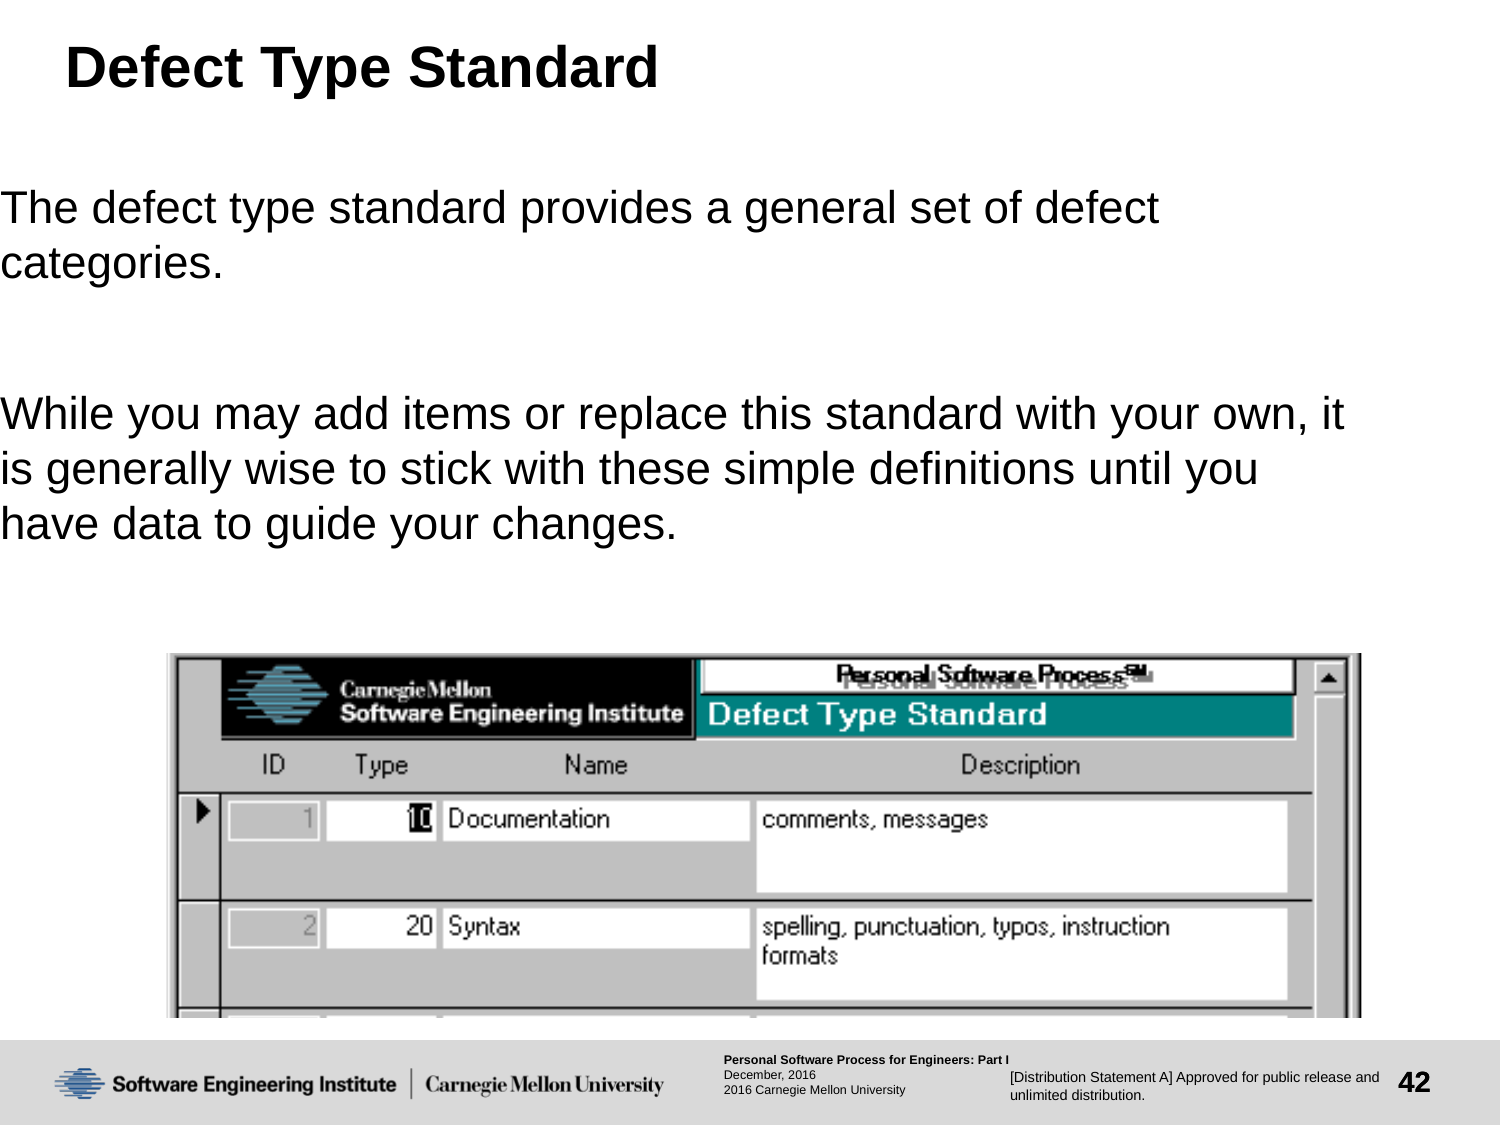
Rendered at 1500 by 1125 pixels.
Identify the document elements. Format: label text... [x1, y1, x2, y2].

list The defect type standard provides a general set of defect categories. While you may add items or replace this standard with your own, it is generally wise to stick with these simple definitions until you have data to guide your changes. [0, 177, 1365, 1000]
picture [46, 1061, 673, 1104]
title Defect Type Standard [65, 37, 1313, 148]
picture [166, 1000, 1362, 1018]
